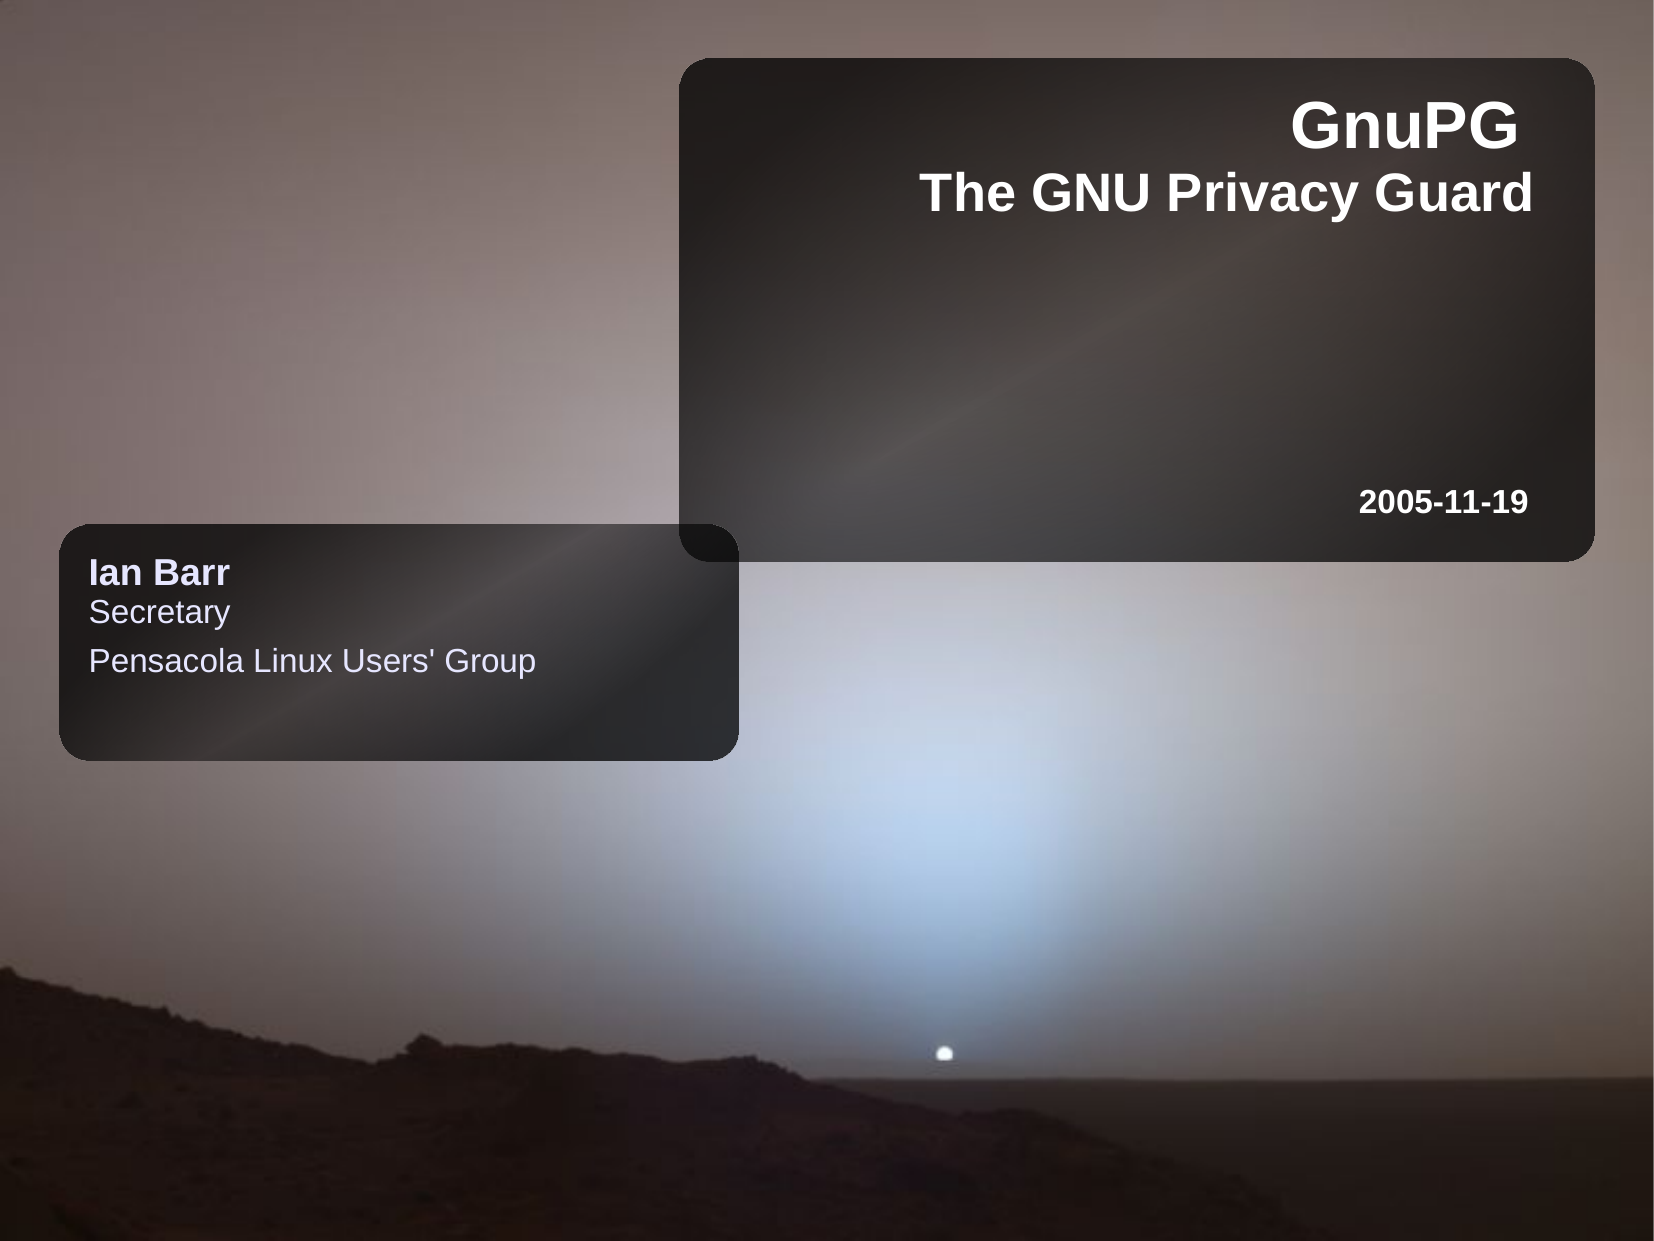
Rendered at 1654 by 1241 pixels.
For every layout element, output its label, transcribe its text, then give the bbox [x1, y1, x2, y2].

title GnuPG The GNU Privacy Guard [740, 87, 1536, 224]
picture [0, 0, 1654, 1241]
